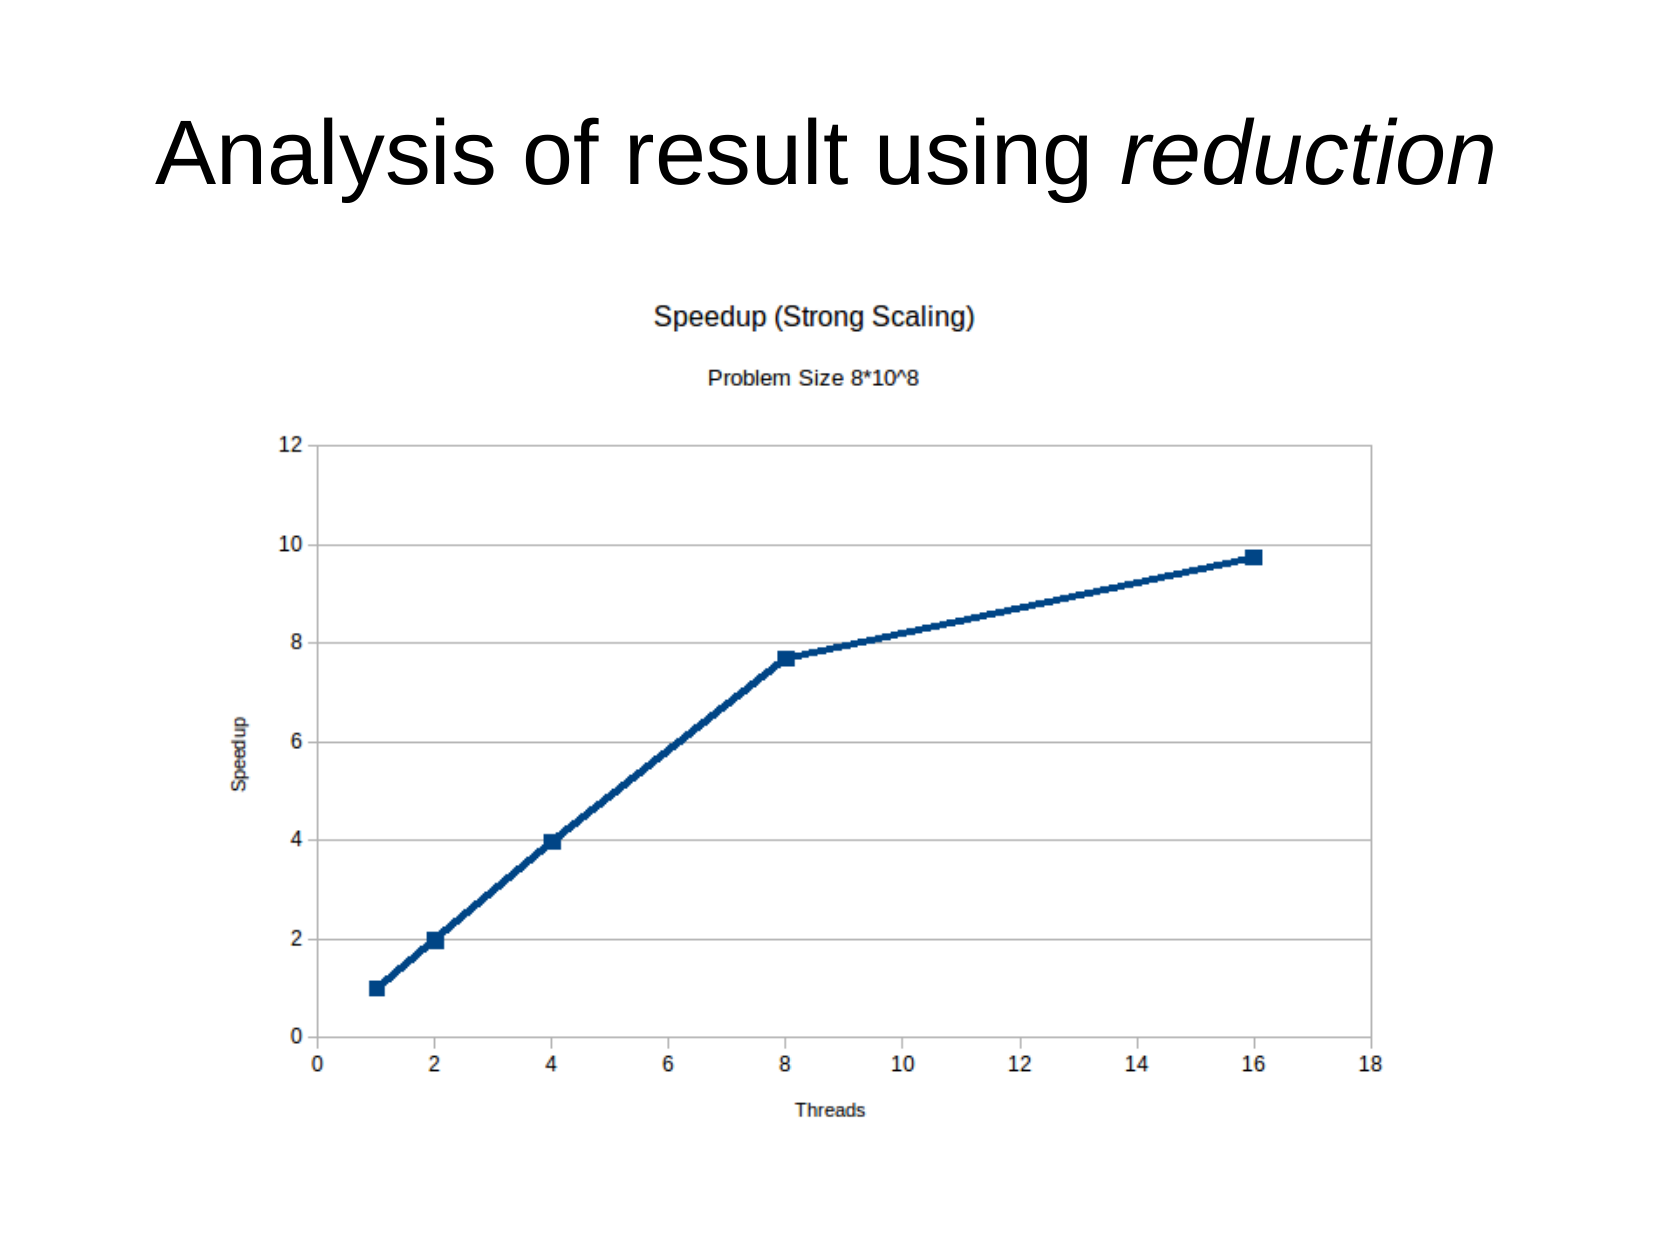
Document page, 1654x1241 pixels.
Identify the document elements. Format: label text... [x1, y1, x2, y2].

picture [195, 269, 1432, 1152]
title Analysis of result using reduction [82, 49, 1571, 257]
